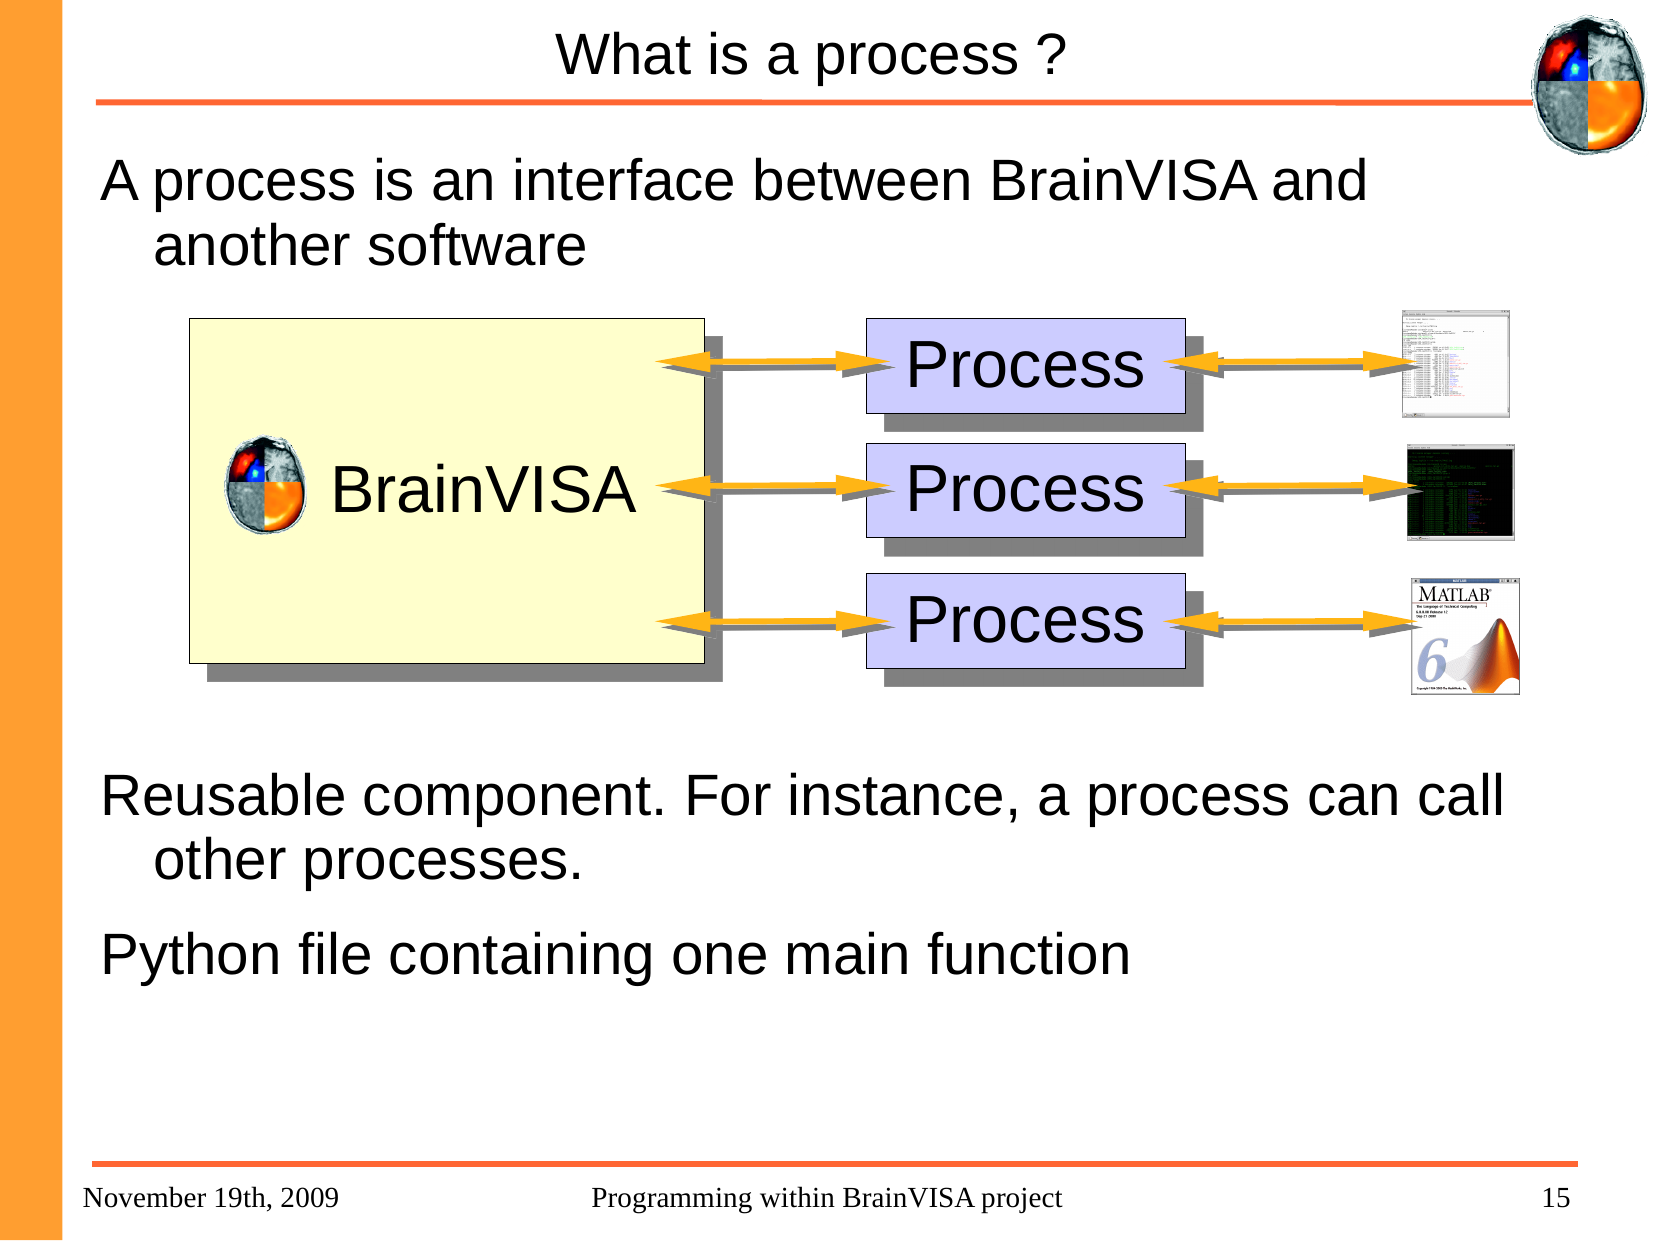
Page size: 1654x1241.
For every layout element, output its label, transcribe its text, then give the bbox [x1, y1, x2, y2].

title What is a process ? [88, 19, 1536, 89]
picture [1530, 14, 1649, 157]
picture [223, 434, 308, 536]
text_box Process [866, 573, 1186, 669]
list A process is an interface between BrainVISA and another software Reusable component. For instance, a process can call other processes. Python file containing one main function [82, 147, 1571, 967]
text_box BrainVISA [189, 318, 705, 664]
text_box Process [866, 443, 1186, 538]
text_box Process [866, 318, 1186, 414]
